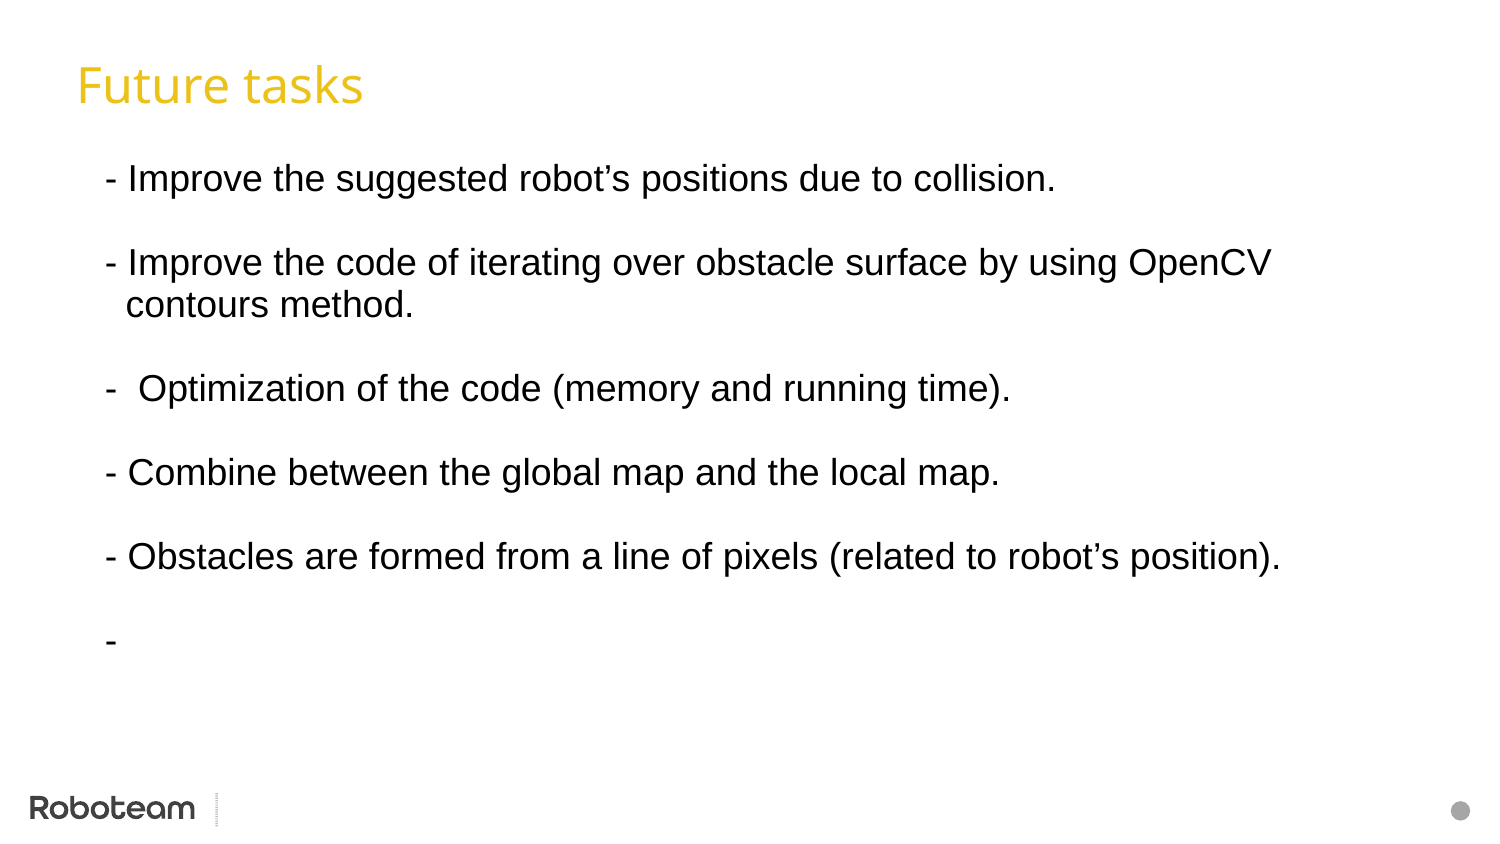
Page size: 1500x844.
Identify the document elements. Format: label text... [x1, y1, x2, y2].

text_box - Improve the suggested robot’s positions due to collision. - Improve the code of iterating over obstacle surface by using OpenCV contours method. - Optimization of the code (memory and running time). - Combine between the global map and the local map. - Obstacles are formed from a line of pixels (related to robot’s position). - [90, 150, 1381, 747]
title Future tasks [61, 45, 1412, 127]
